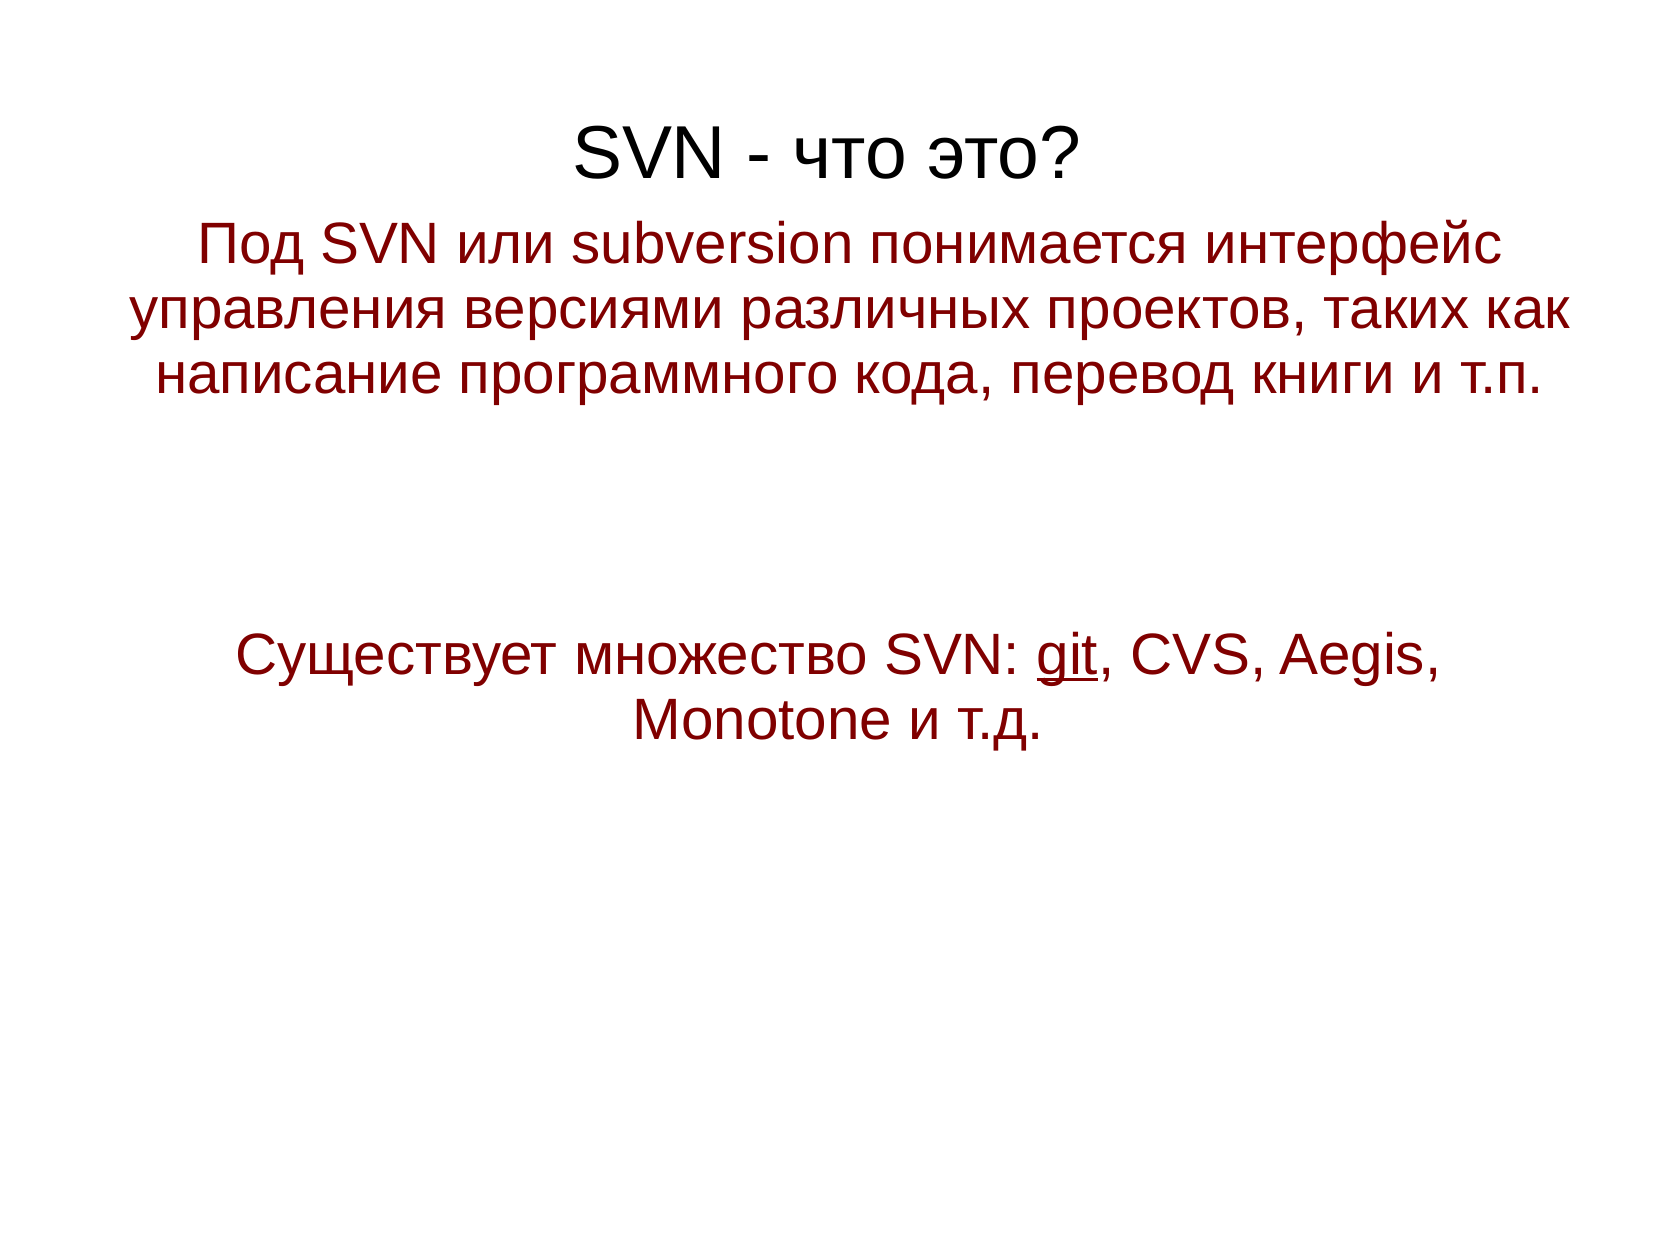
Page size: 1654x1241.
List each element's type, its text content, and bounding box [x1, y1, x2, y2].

text_box Под SVN или subversion понимается интерфейс управления версиями различных проектов, таких как написание программного кода, перевод книги и т.п. [70, 203, 1630, 479]
text_box Существует множество SVN: git, CVS, Aegis, Monotone и т.д. [94, 614, 1583, 760]
title SVN - что это? [82, 49, 1571, 203]
